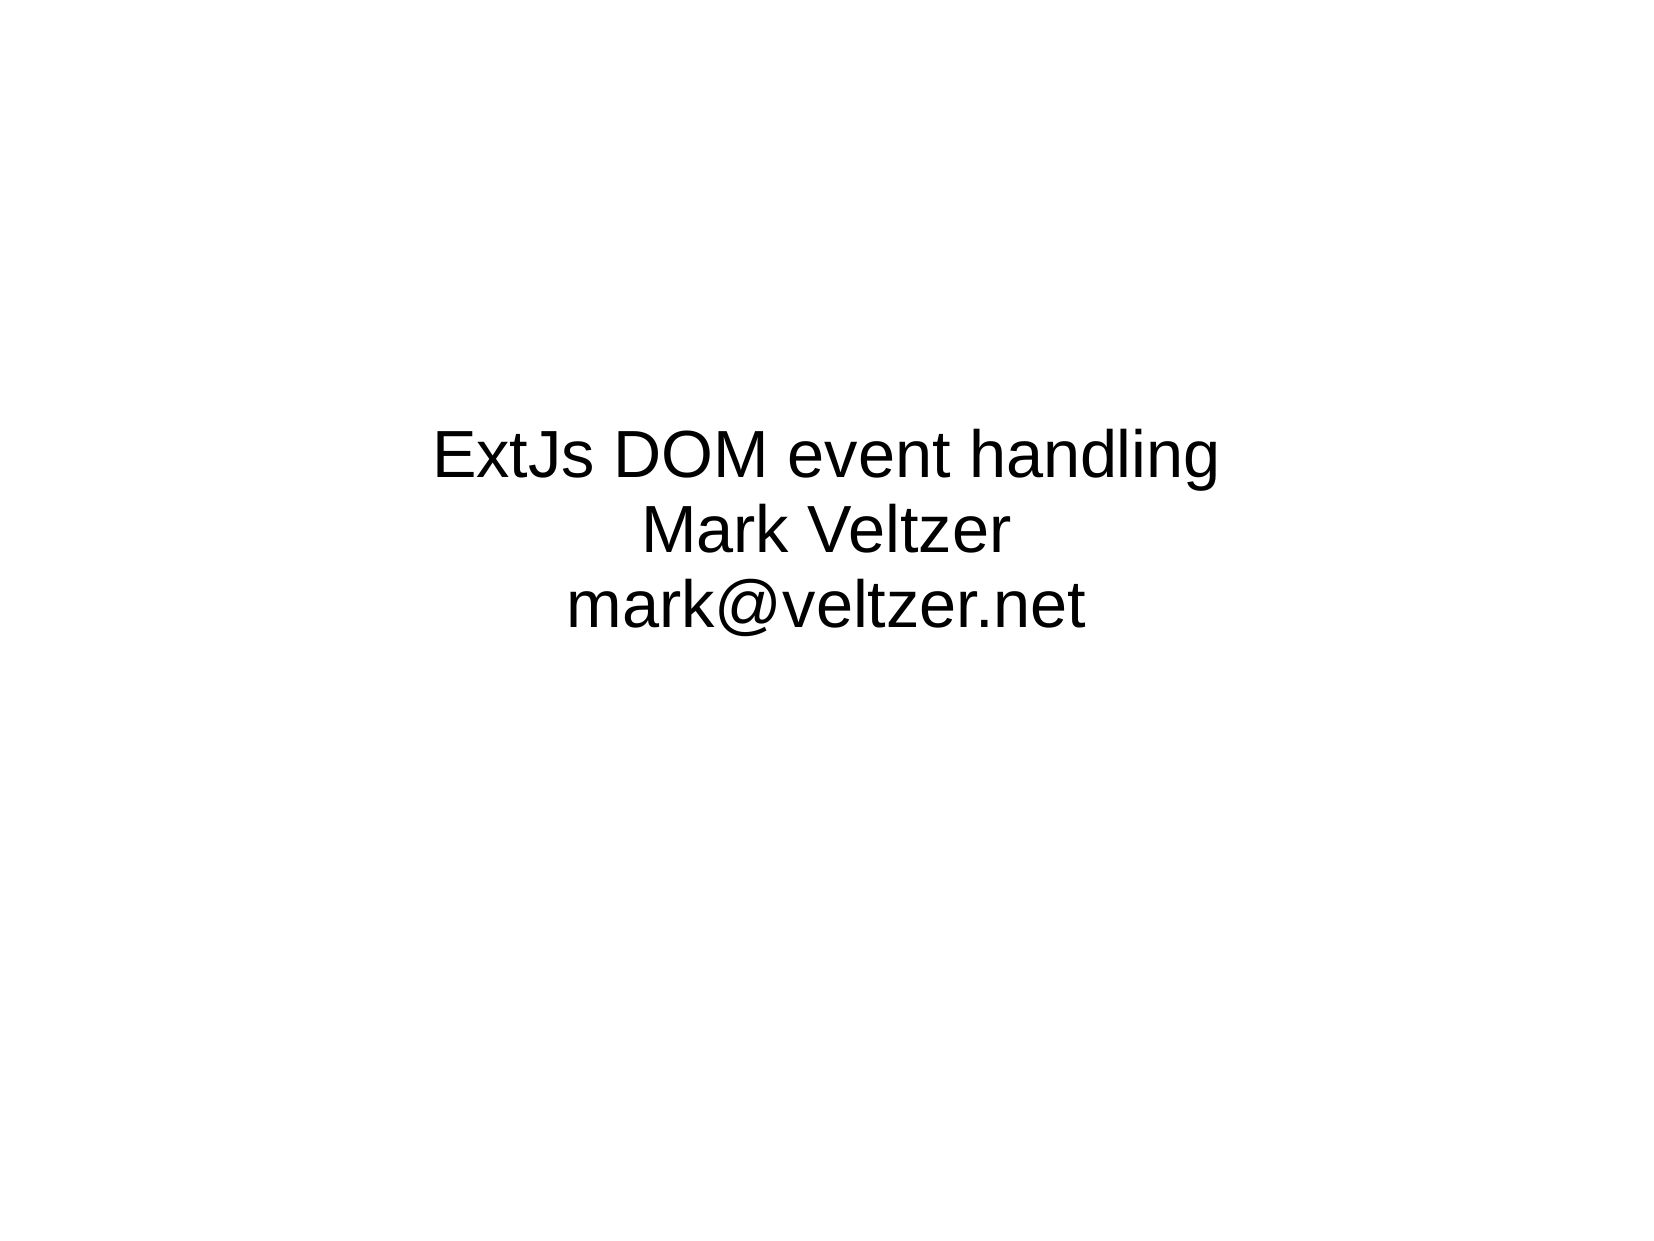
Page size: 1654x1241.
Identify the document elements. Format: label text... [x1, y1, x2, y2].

subtitle ExtJs DOM event handling Mark Veltzer mark@veltzer.net [82, 49, 1571, 1010]
